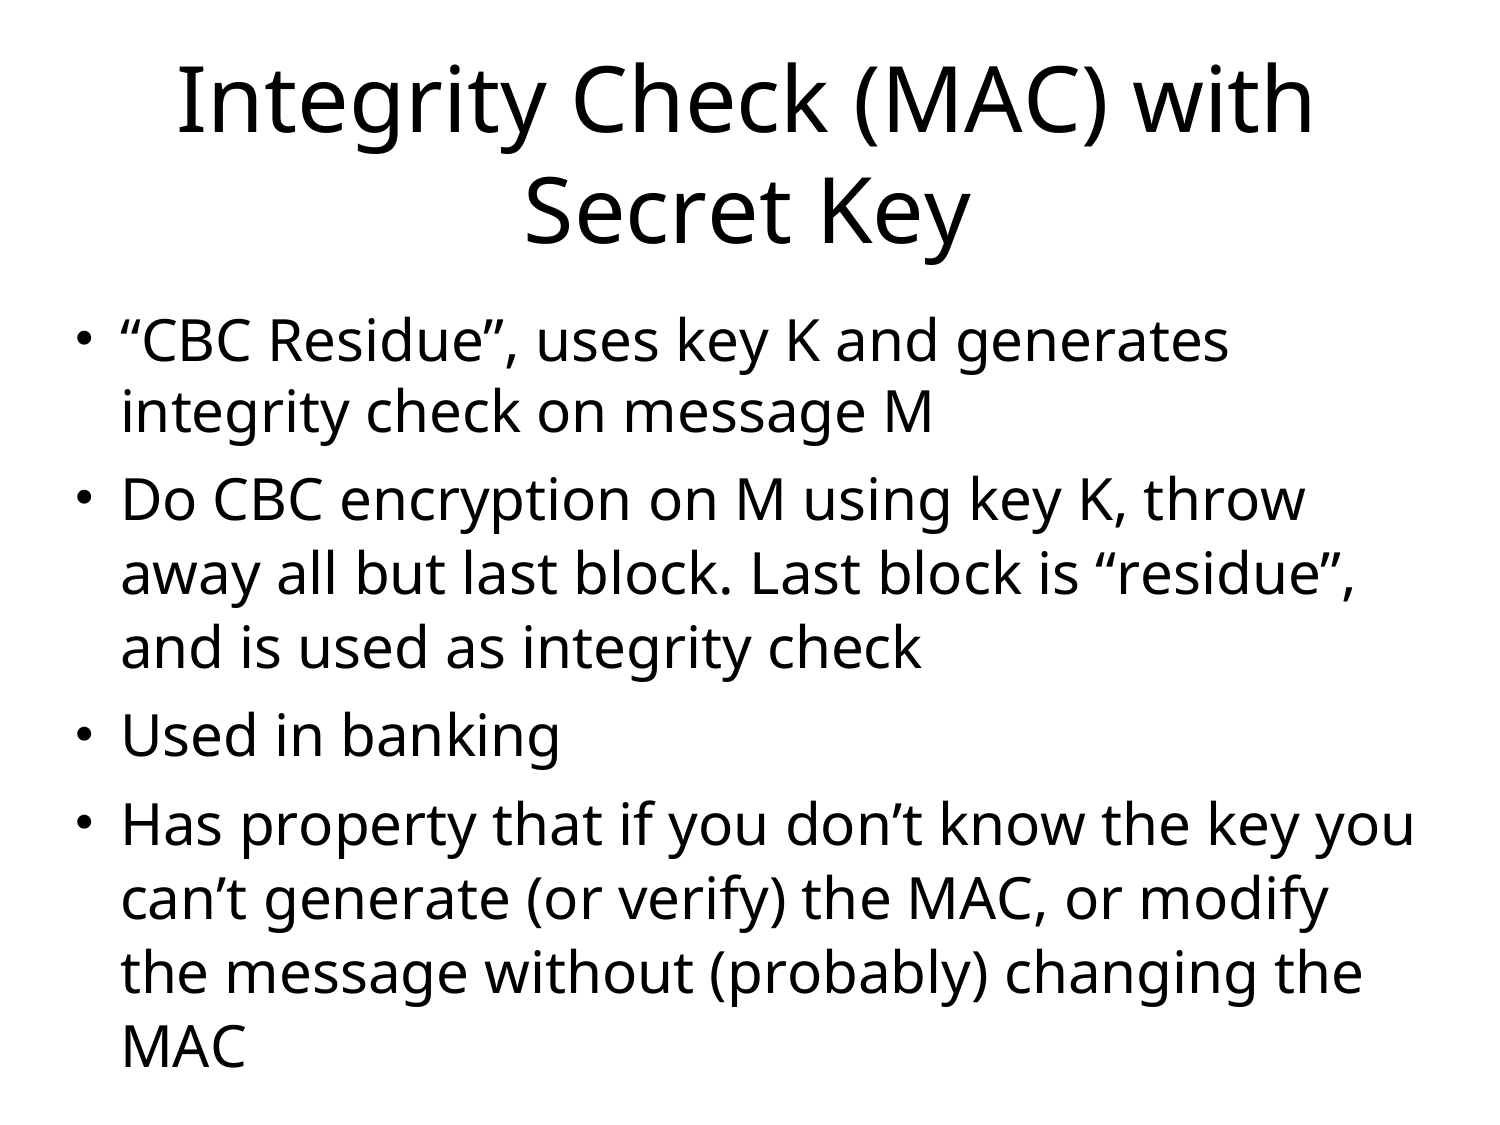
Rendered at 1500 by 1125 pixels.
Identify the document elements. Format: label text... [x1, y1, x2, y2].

list “CBC Residue”, uses key K and generates integrity check on message M Do CBC encryption on M using key K, throw away all but last block. Last block is “residue”, and is used as integrity check Used in banking Has property that if you don’t know the key you can’t generate (or verify) the MAC, or modify the message without (probably) changing the MAC [59, 295, 1447, 1125]
title Integrity Check (MAC) with Secret Key [118, 29, 1378, 272]
